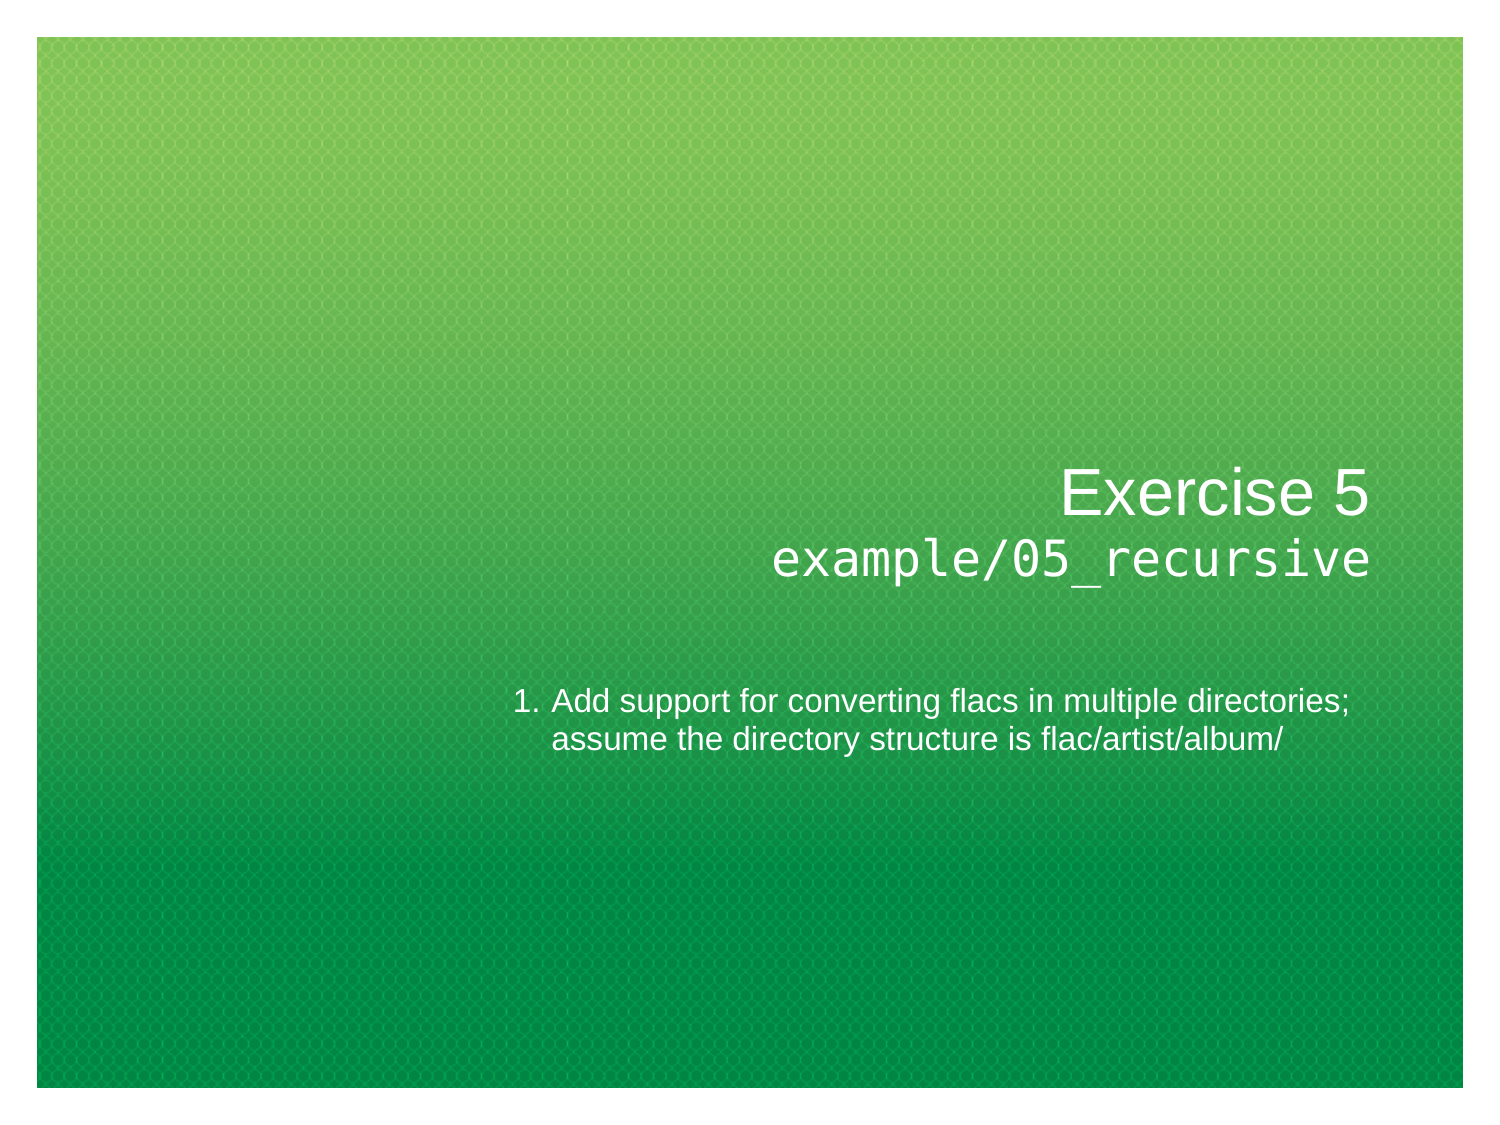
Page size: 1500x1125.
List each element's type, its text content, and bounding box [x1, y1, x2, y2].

title Exercise 5 example/05_recursive [137, 427, 1372, 616]
list Add support for converting flacs in multiple directories; assume the directory structure is flac/artist/album/ [512, 682, 1374, 938]
picture [37, 37, 1463, 1088]
